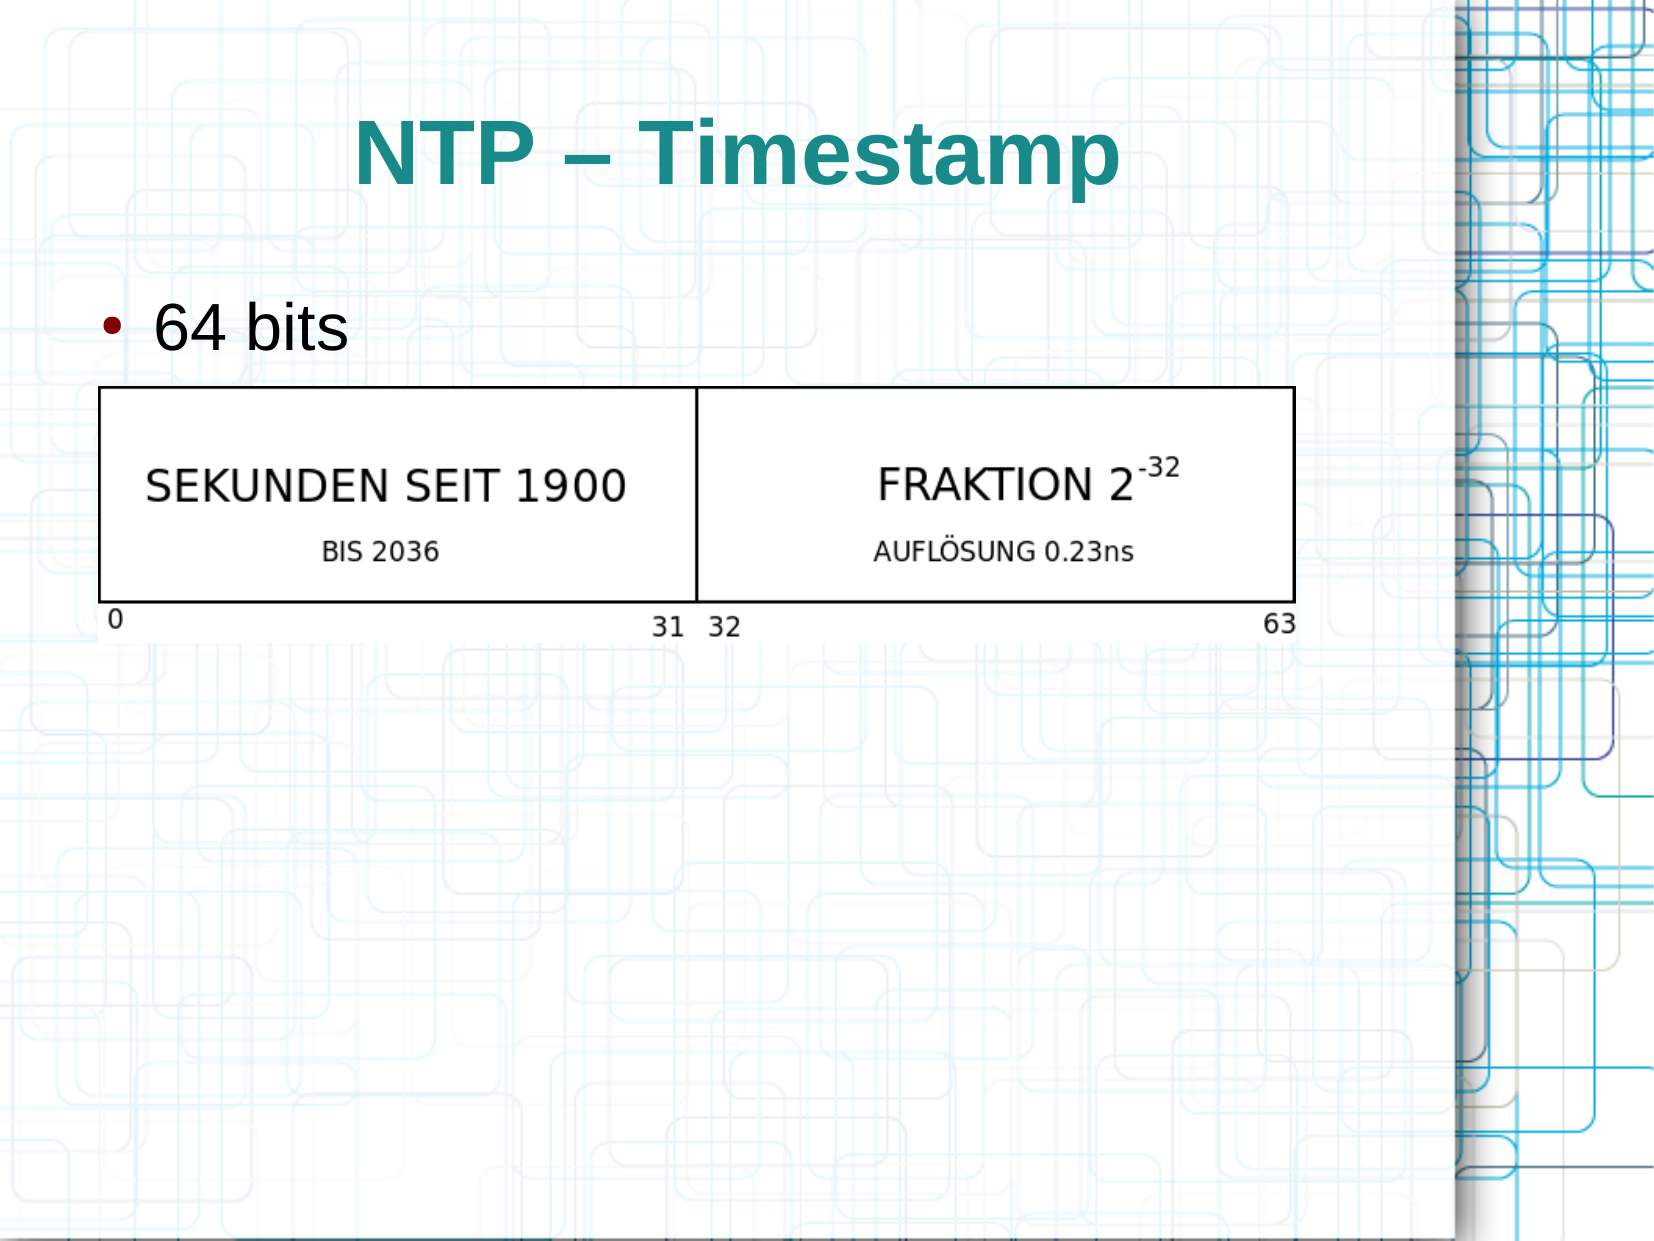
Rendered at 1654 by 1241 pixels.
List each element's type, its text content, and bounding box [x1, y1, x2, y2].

list 64 bits [82, 290, 1418, 1094]
picture [0, 0, 1654, 1241]
title NTP – Timestamp [59, 56, 1418, 250]
